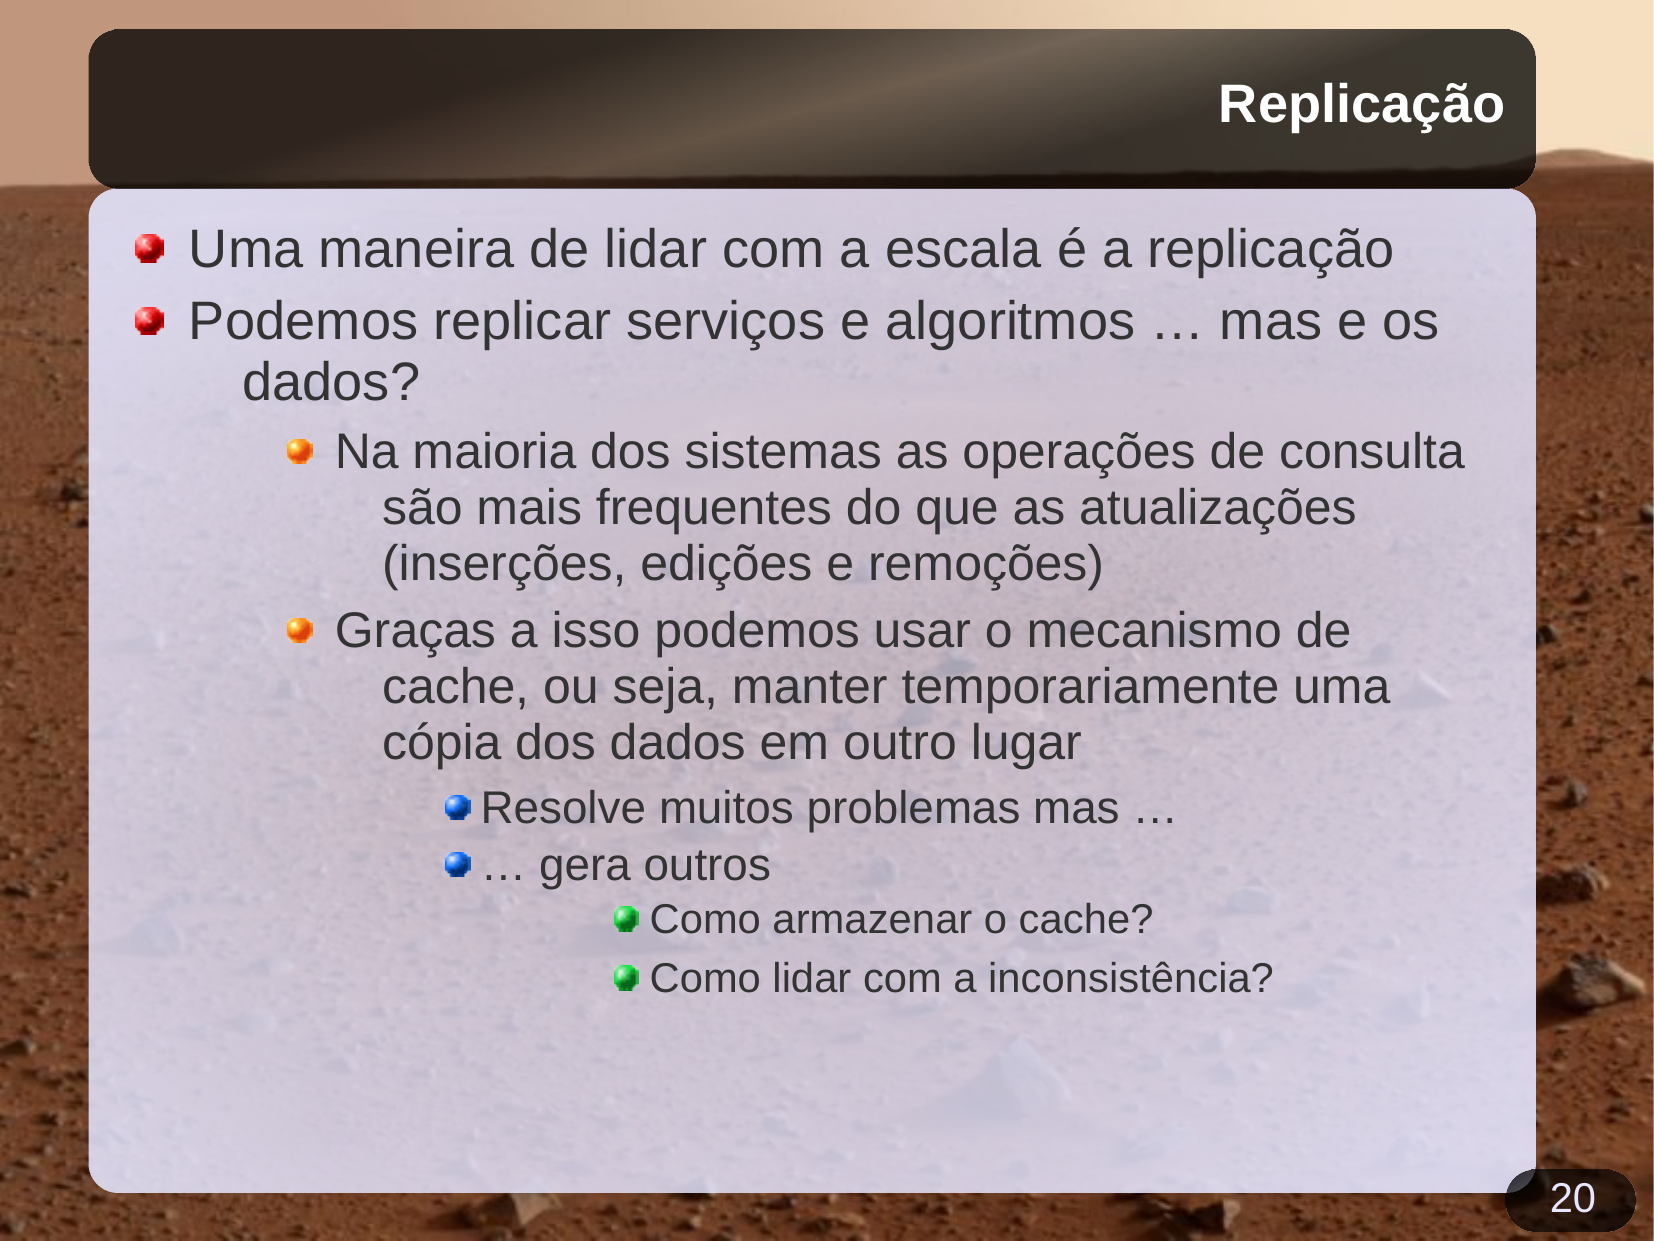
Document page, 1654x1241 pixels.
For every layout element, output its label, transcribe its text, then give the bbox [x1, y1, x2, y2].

picture [0, 0, 1654, 1241]
title Replicação [118, 59, 1506, 148]
list Uma maneira de lidar com a escala é a replicação Podemos replicar serviços e algoritmos … mas e os dados? Na maioria dos sistemas as operações de consulta são mais frequentes do que as atualizações (inserções, edições e remoções) Graças a isso podemos usar o mecanismo de cache, ou seja, manter temporariamente uma cópia dos dados em outro lugar Resolve muitos problemas mas … … gera outros Como armazenar o cache? Como lidar com a inconsistência? [118, 218, 1477, 1164]
